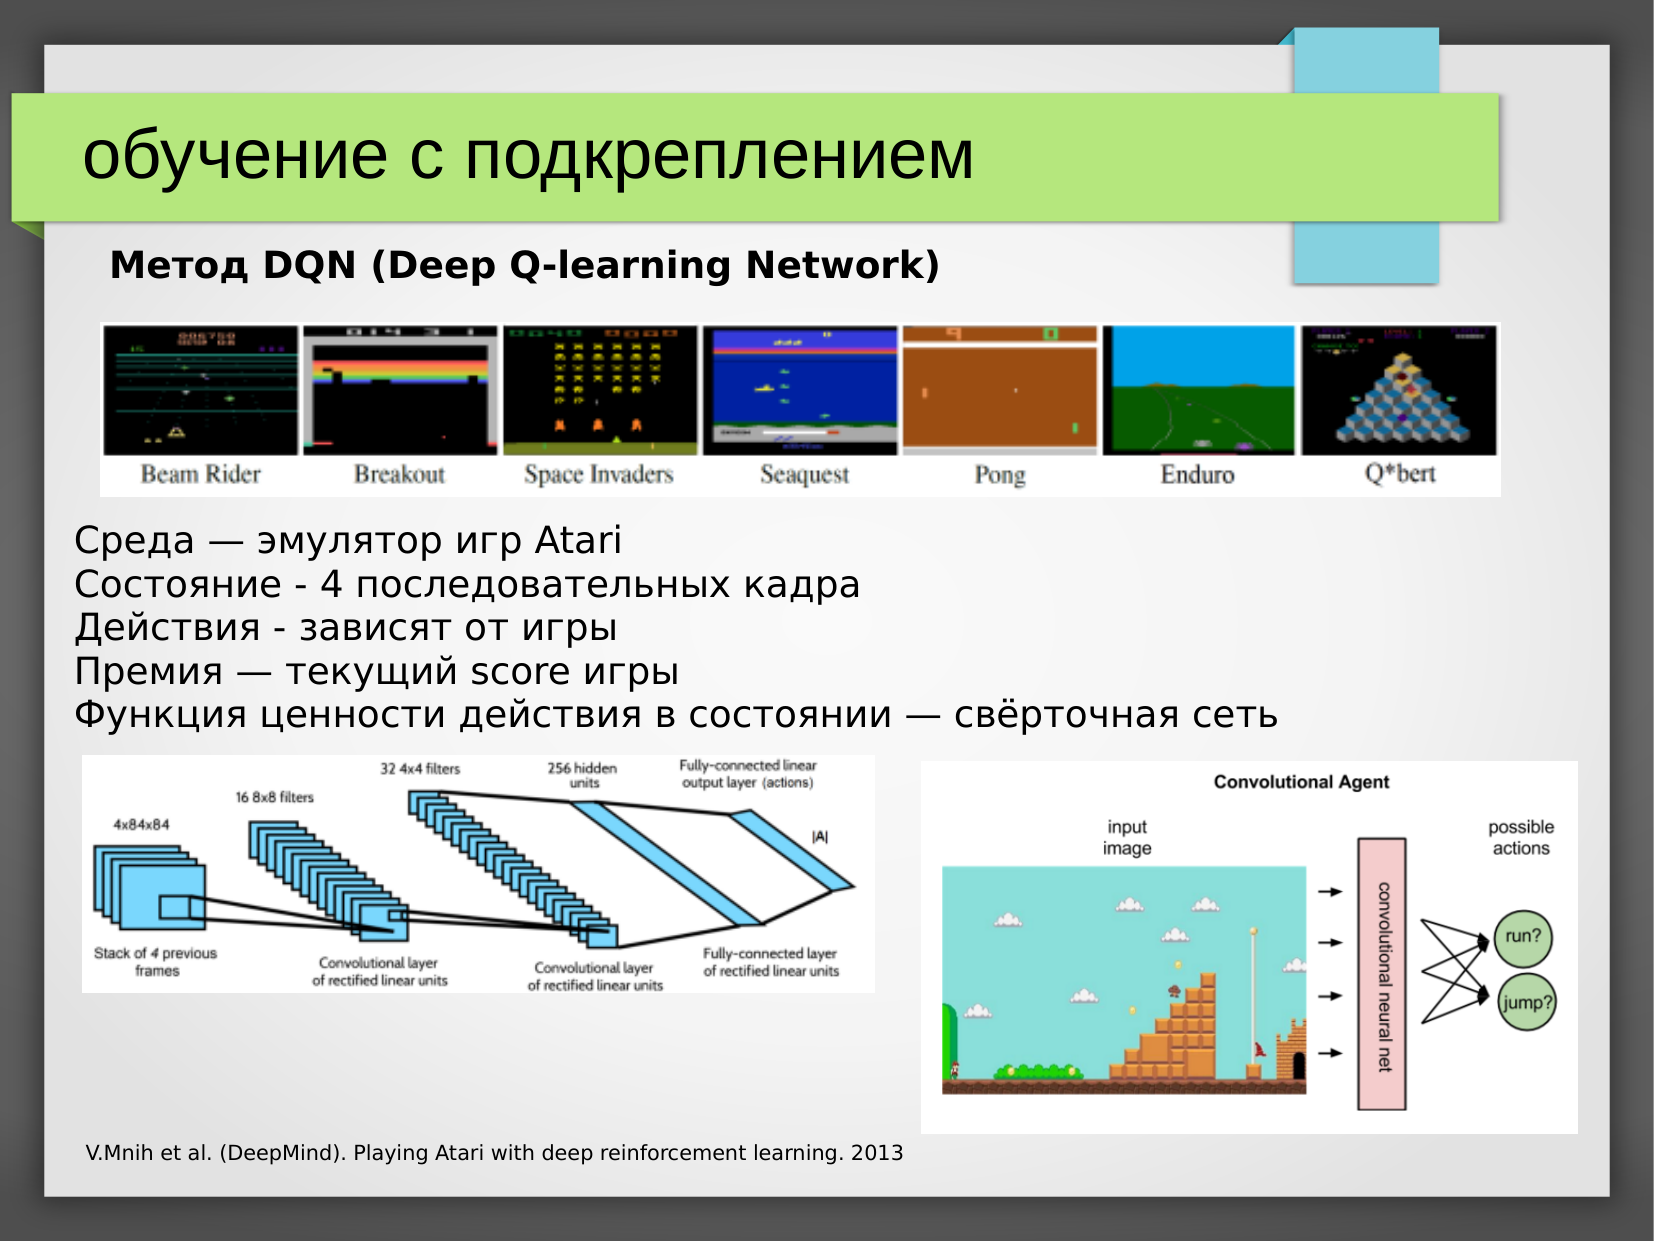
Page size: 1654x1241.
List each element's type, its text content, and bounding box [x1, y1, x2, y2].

text_box Метод DQN (Deep Q-learning Network) [94, 236, 1205, 344]
picture [0, 0, 1654, 1241]
title обучение с подкреплением [82, 94, 1264, 213]
text_box V.Mnih et al. (DeepMind). Playing Atari with deep reinforcement learning. 2013 [70, 1133, 954, 1182]
text_box Среда — эмулятор игр Atari Состояние - 4 последовательных кадра Действия - зависят от игры Премия — текущий score игры Функция ценности действия в состоянии — свёрточная сеть [59, 511, 1308, 745]
